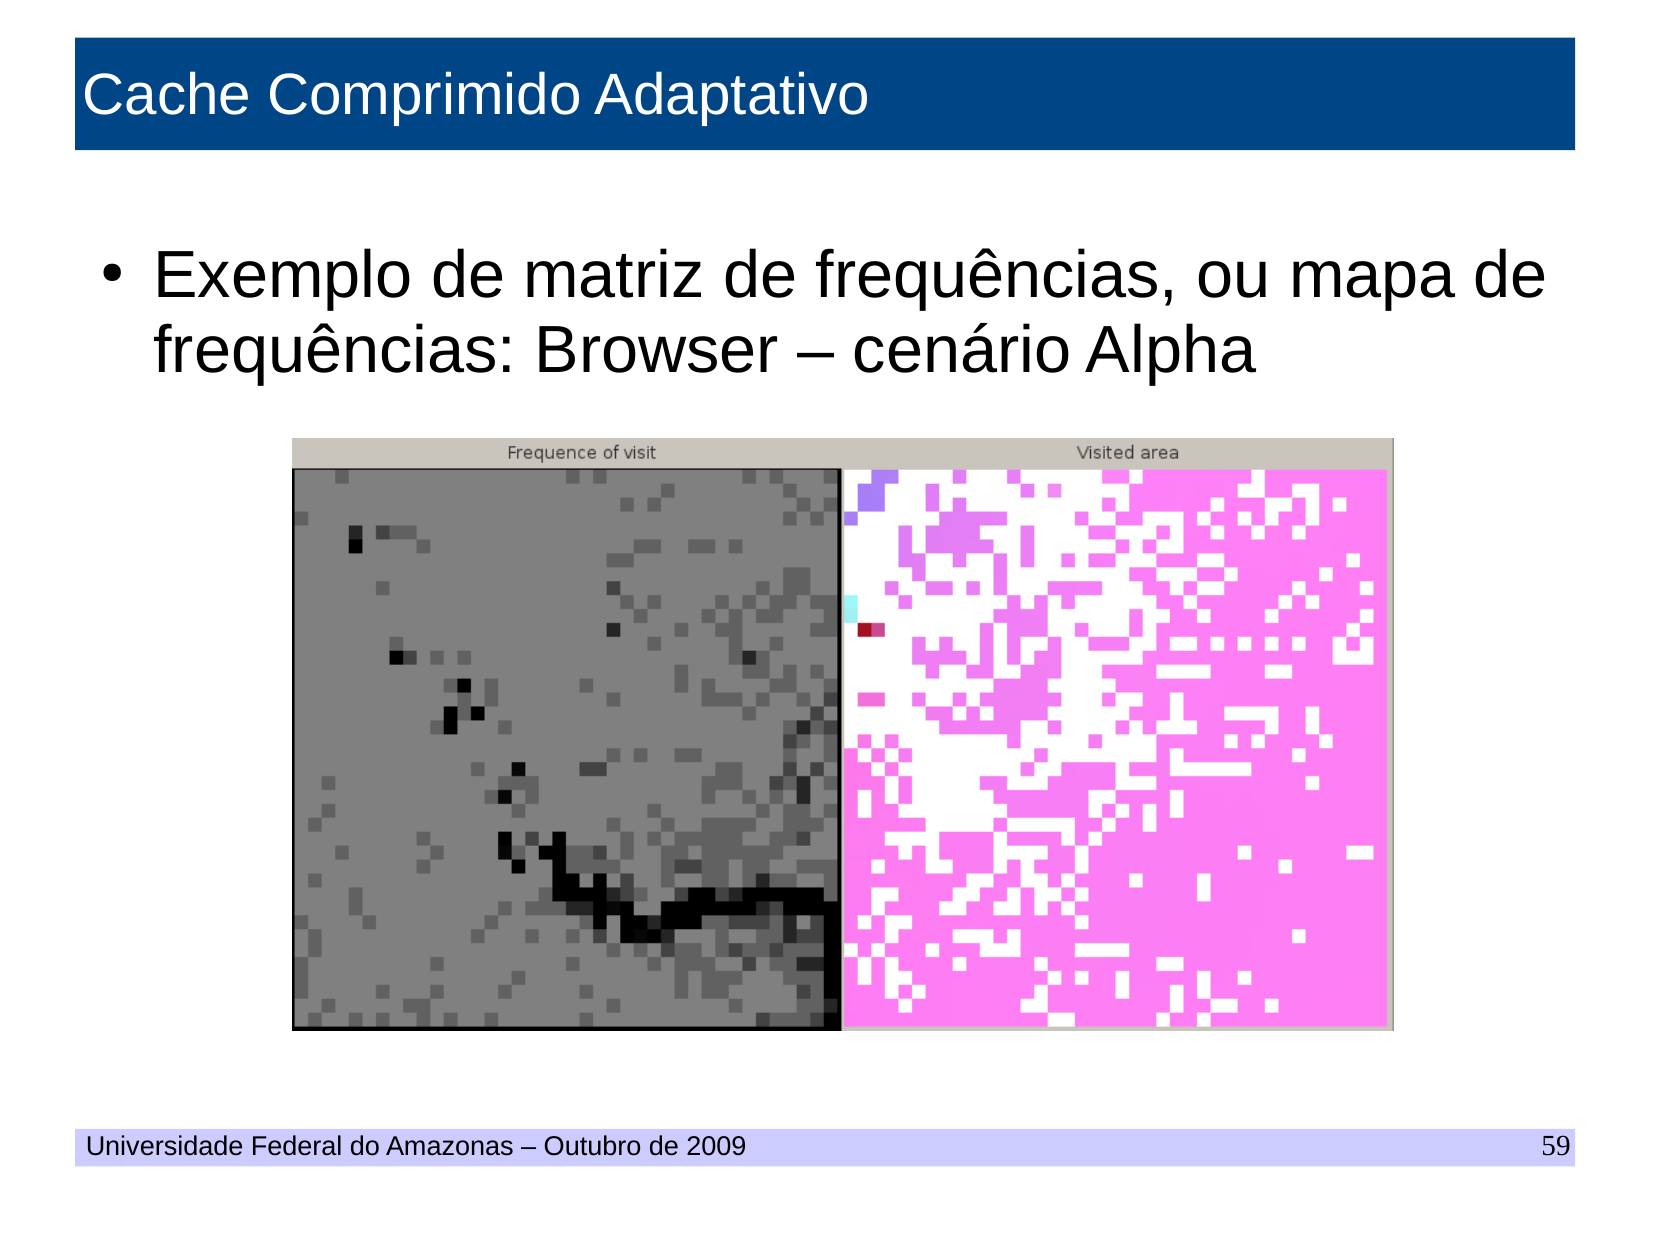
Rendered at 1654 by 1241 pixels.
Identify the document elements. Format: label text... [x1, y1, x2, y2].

title Cache Comprimido Adaptativo [82, 43, 1571, 145]
list Exemplo de matriz de frequências, ou mapa de frequências: Browser – cenário Alpha [82, 237, 1571, 1056]
picture [292, 438, 1394, 1031]
